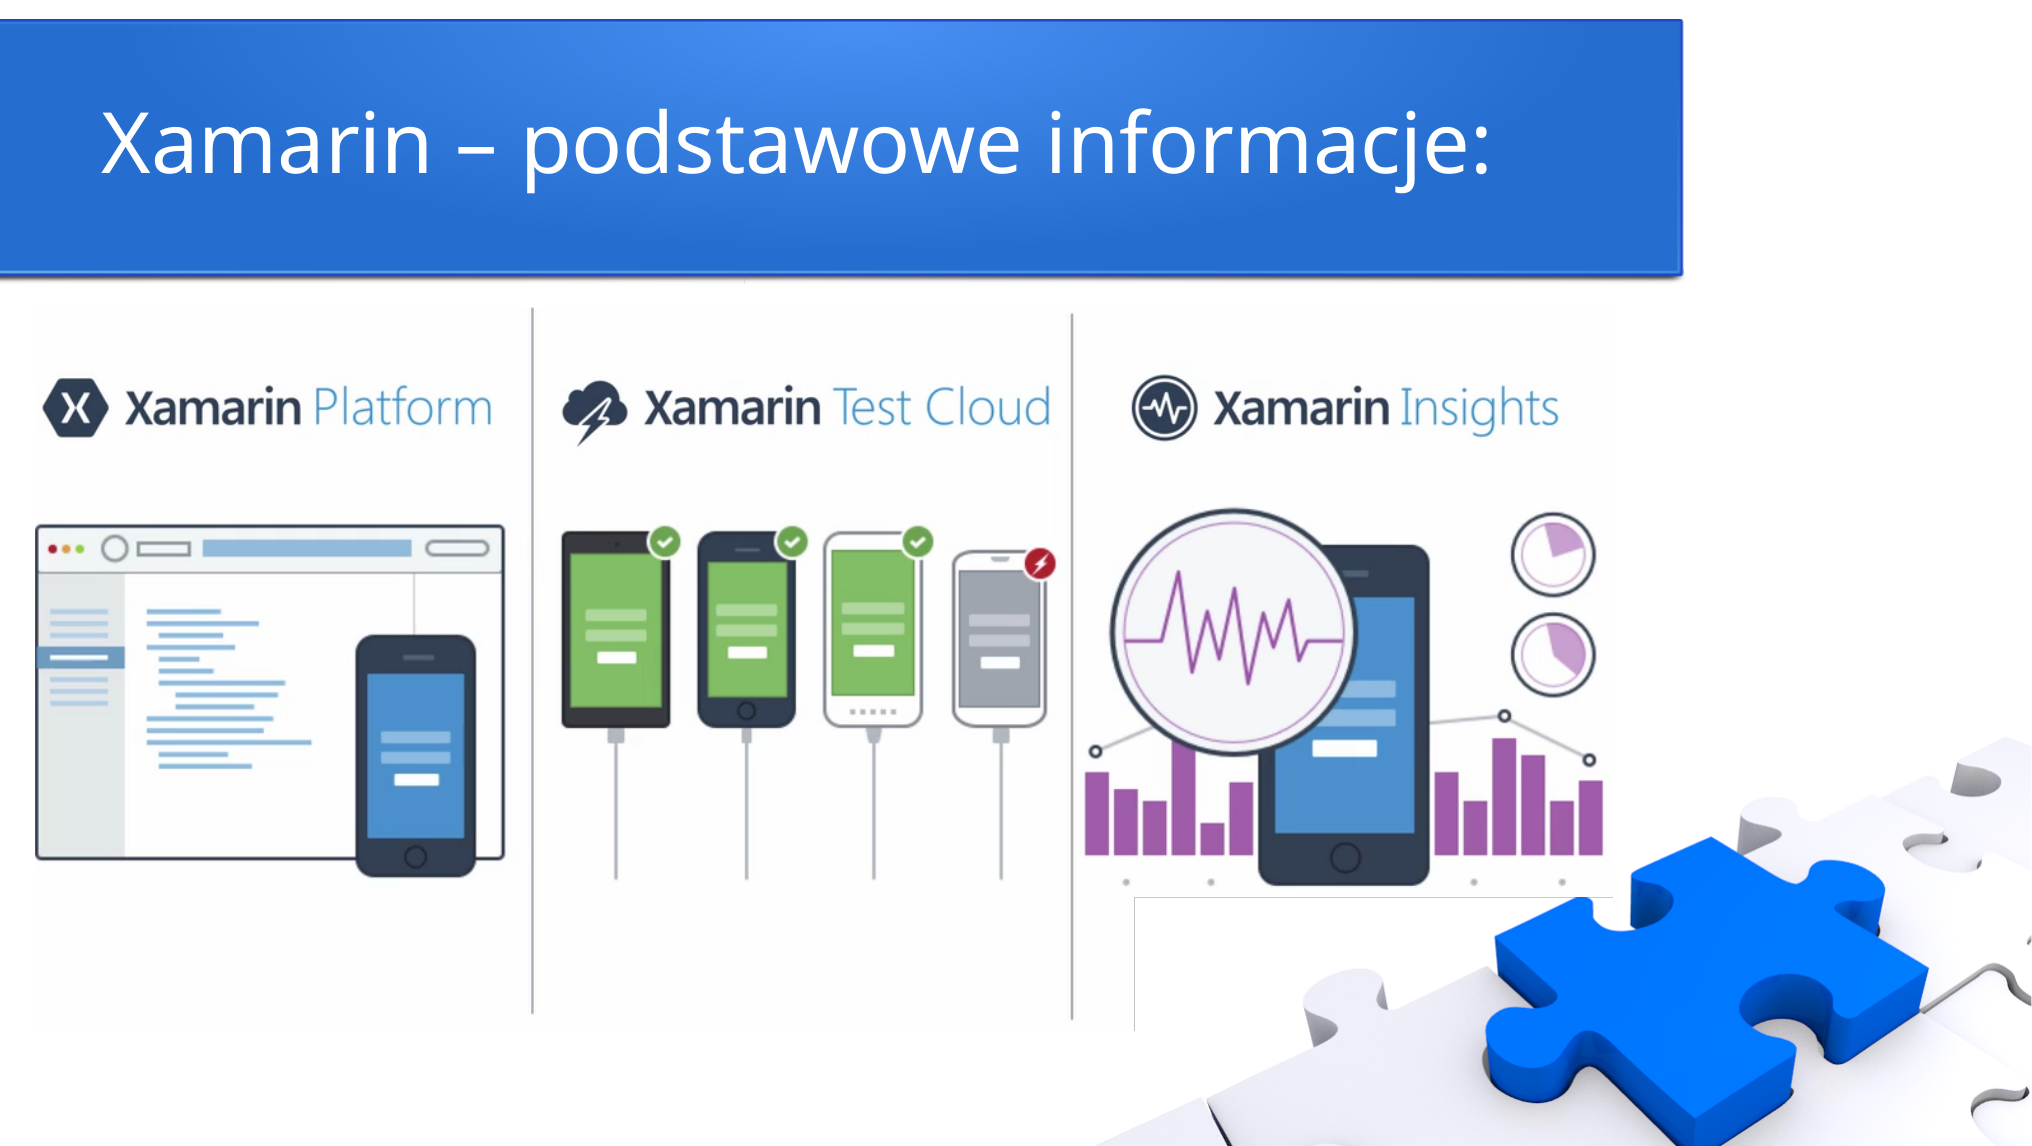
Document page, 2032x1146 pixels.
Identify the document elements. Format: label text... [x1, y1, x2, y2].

title Xamarin – podstawowe informacje: [101, 45, 1666, 237]
picture [0, 19, 1689, 284]
picture [35, 307, 2032, 1146]
